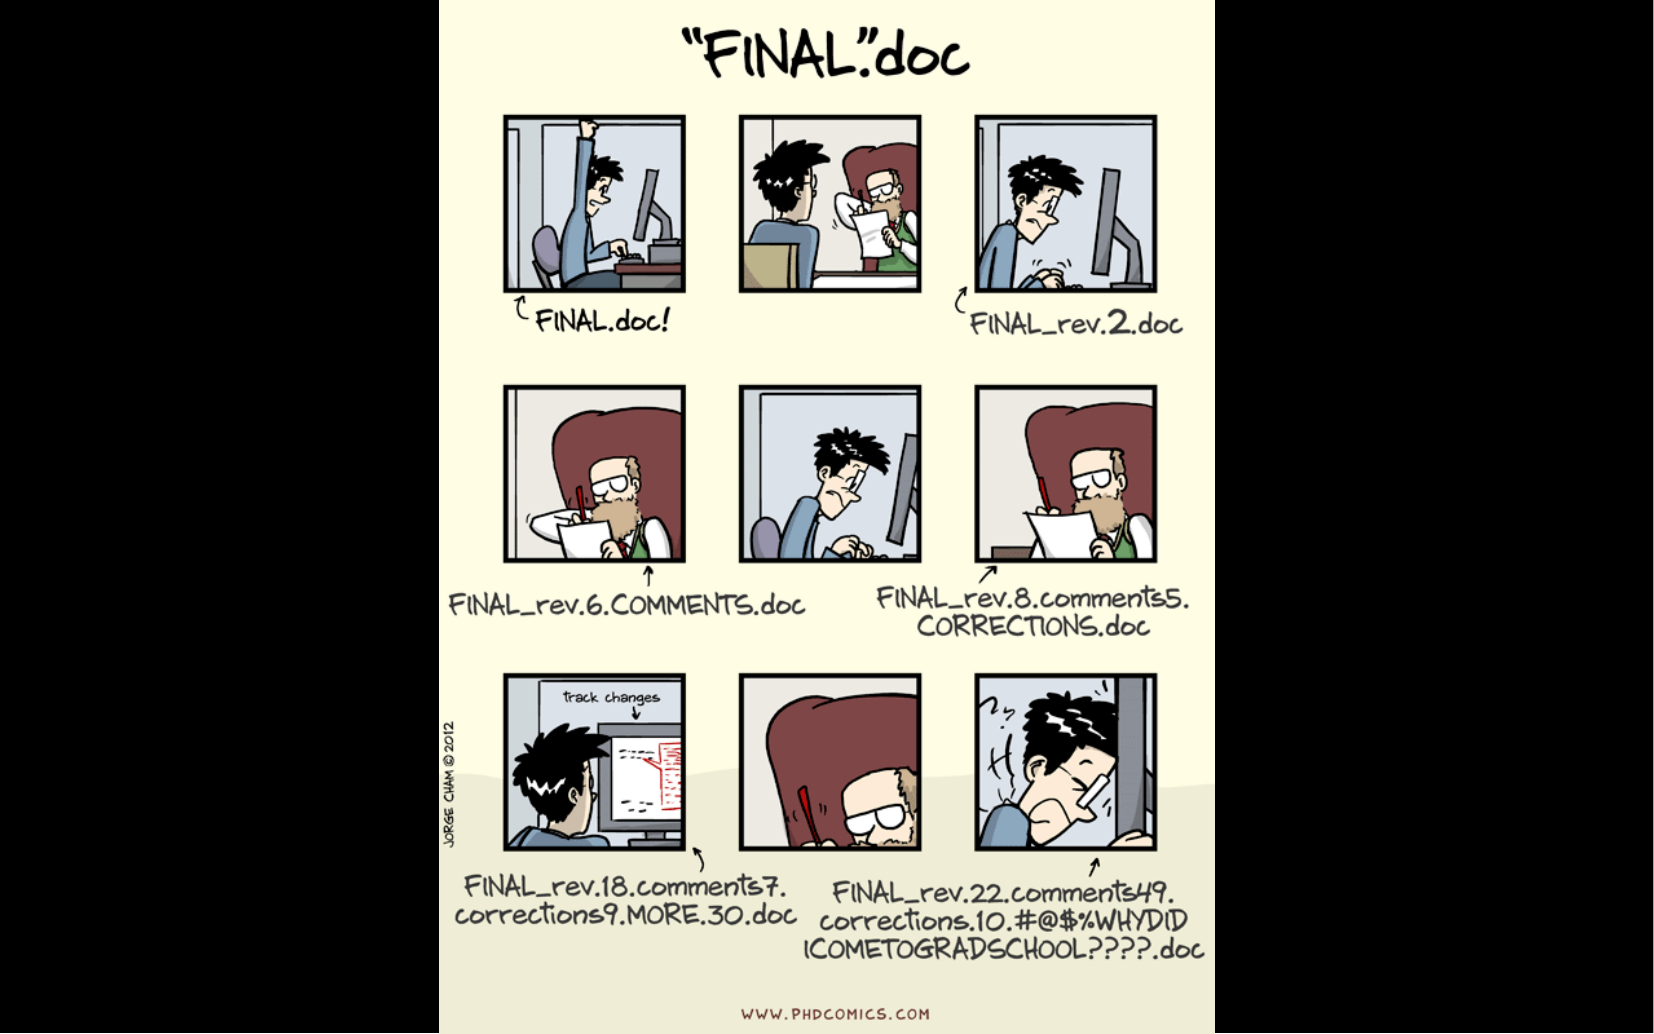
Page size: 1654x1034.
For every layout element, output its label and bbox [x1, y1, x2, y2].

picture [439, 0, 1215, 1034]
